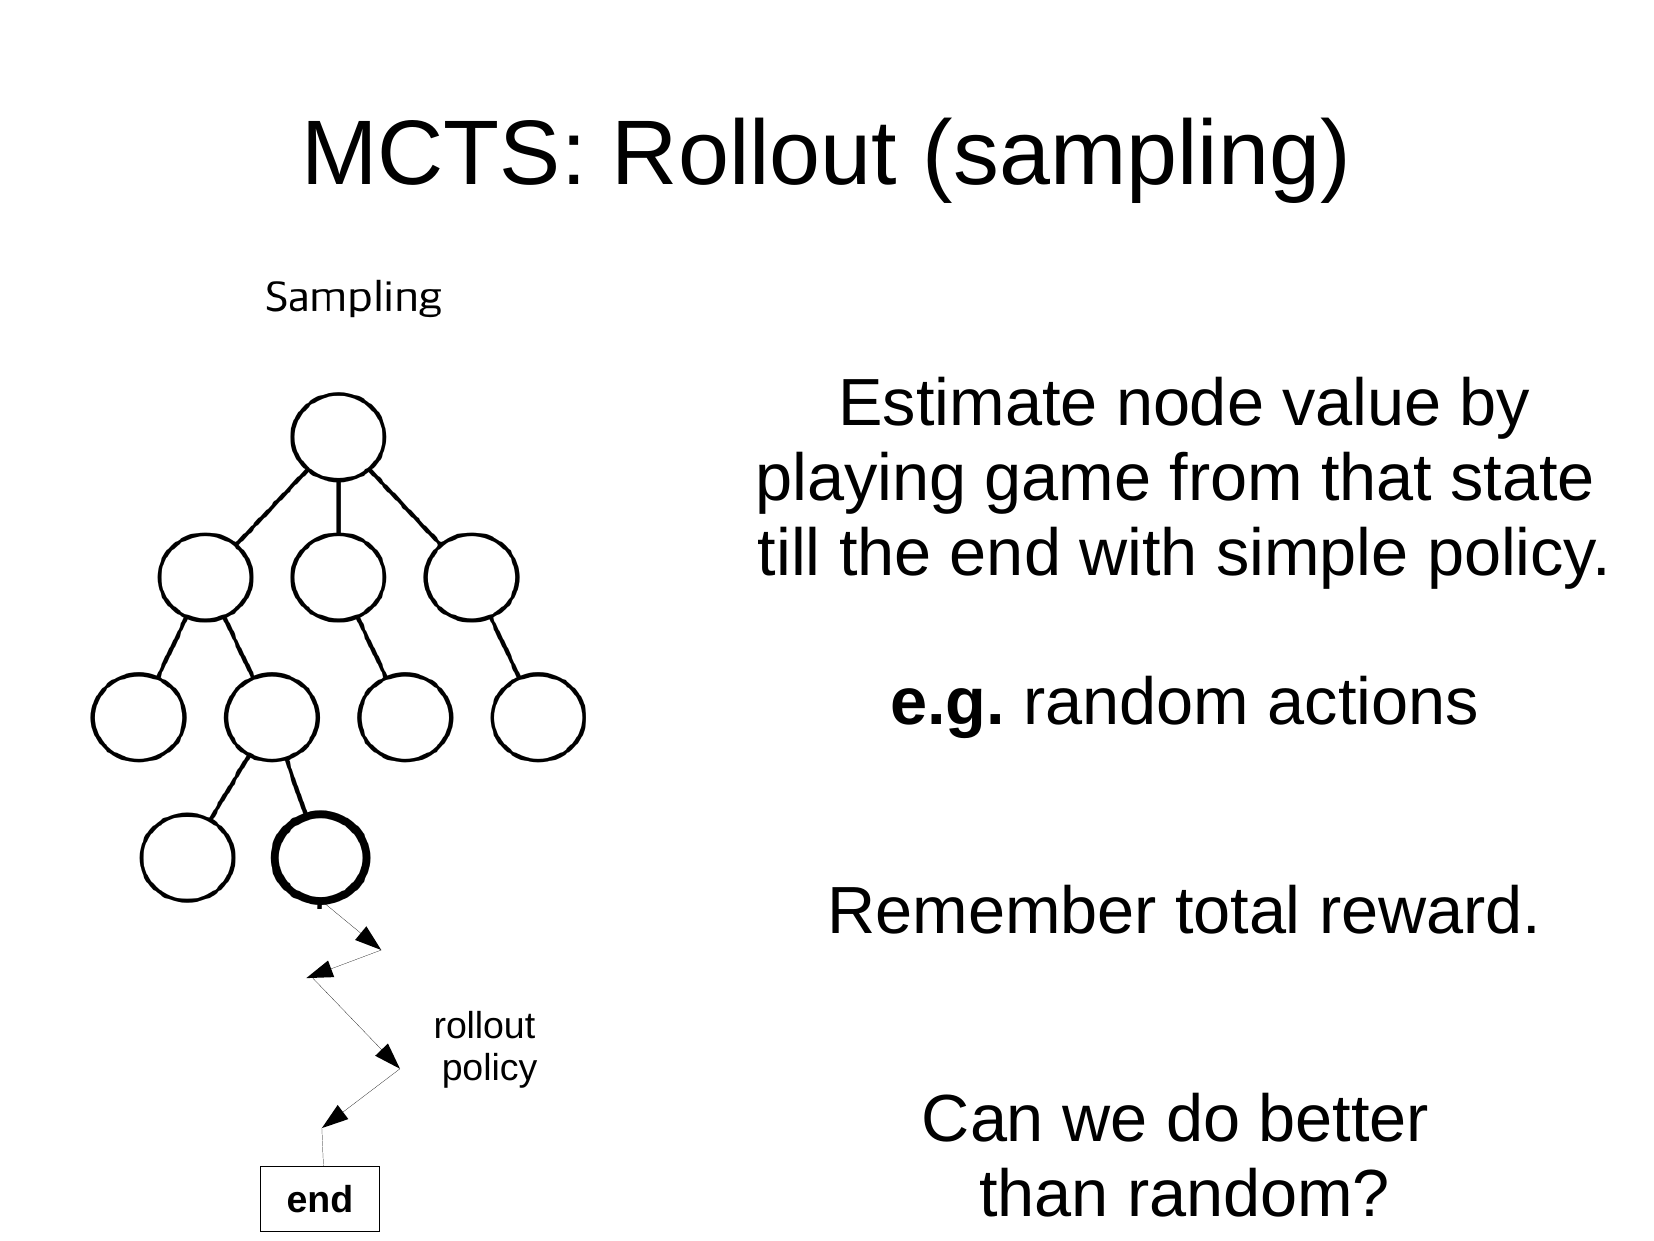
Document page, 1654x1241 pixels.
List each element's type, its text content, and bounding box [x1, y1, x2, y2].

text_box [150, 909, 519, 1238]
picture [70, 241, 622, 1232]
list Estimate node value by playing game from that state till the end with simple policy. e.g. random actions Remember total reward. Can we do better than random? [673, 290, 1626, 1241]
text_box end [260, 1166, 380, 1232]
title MCTS: Rollout (sampling) [82, 49, 1571, 257]
text_box rollout policy [418, 996, 561, 1096]
